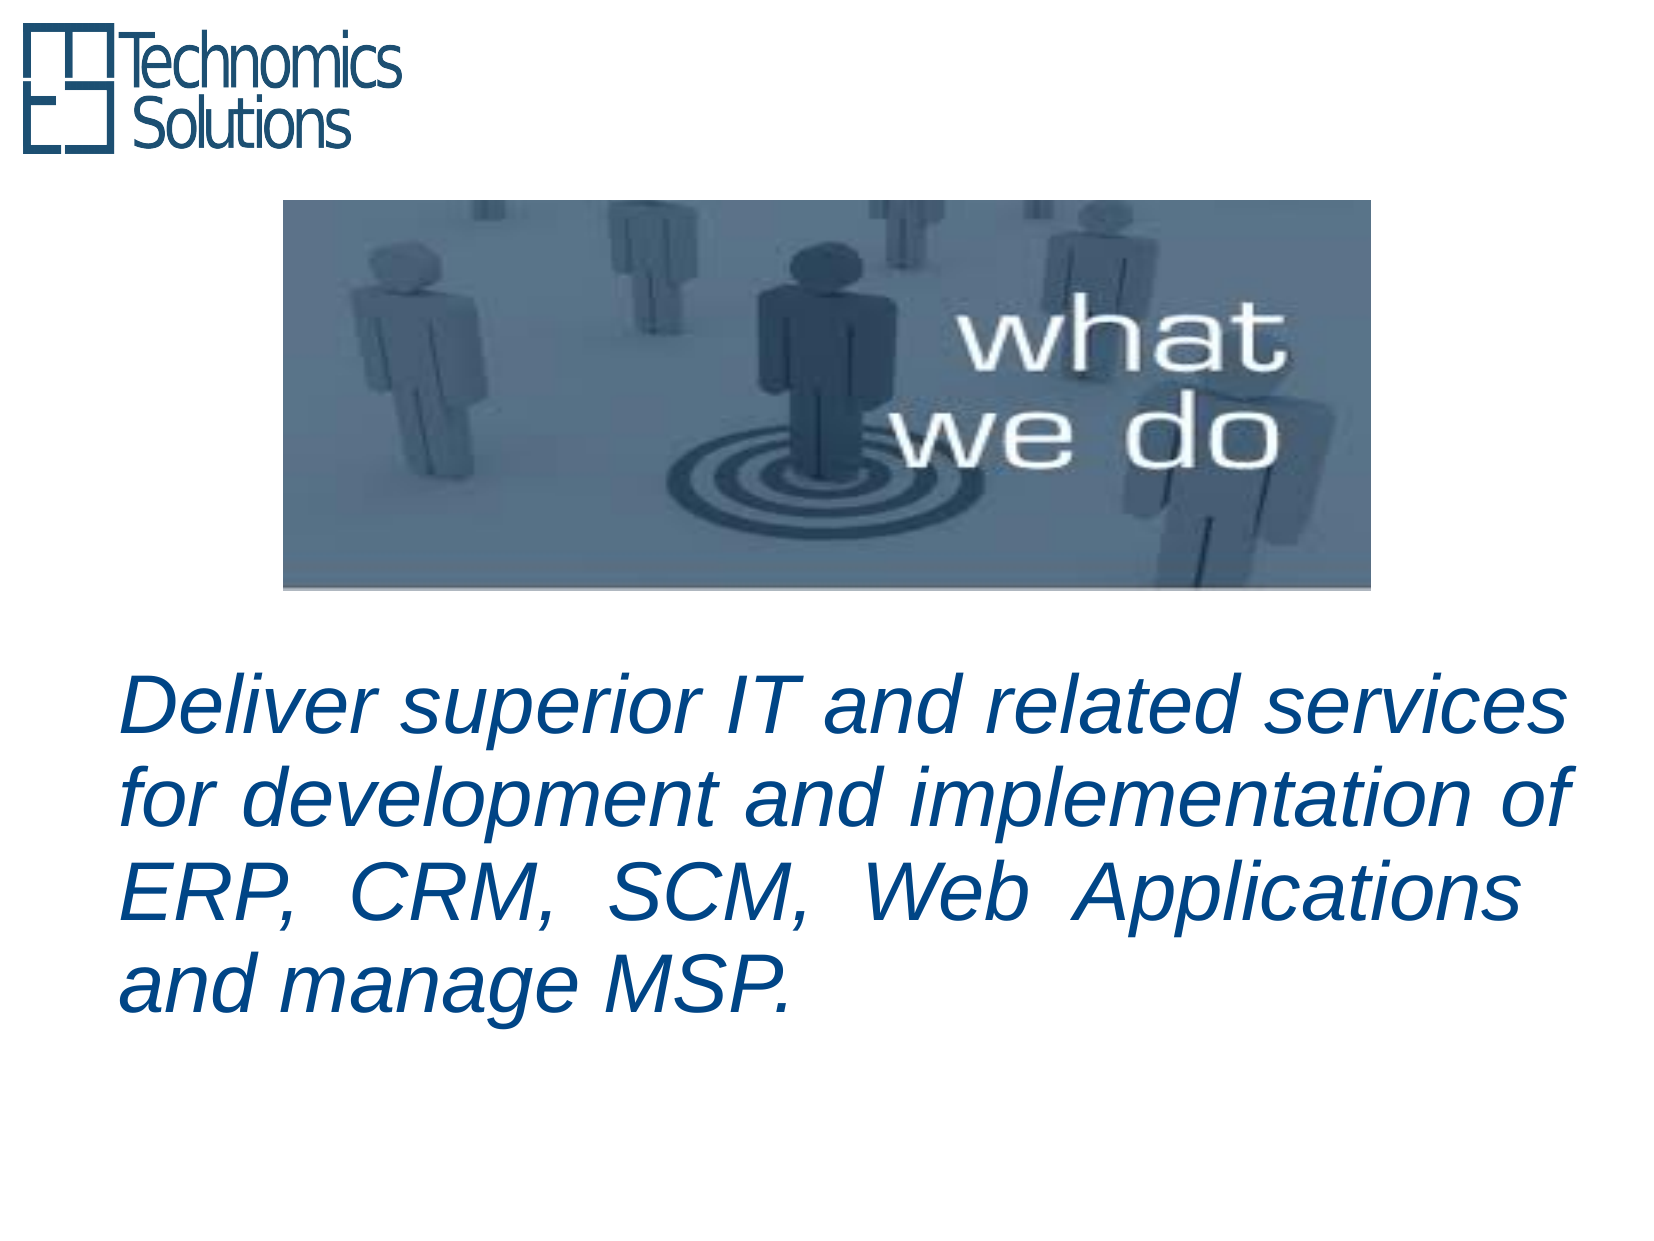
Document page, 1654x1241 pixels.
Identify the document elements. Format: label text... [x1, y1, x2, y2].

picture [23, 23, 402, 154]
picture [283, 200, 1371, 591]
list Deliver superior IT and related services for development and implementation of ERP, CRM, SCM, Web Applications and manage MSP. [47, 450, 1571, 1170]
